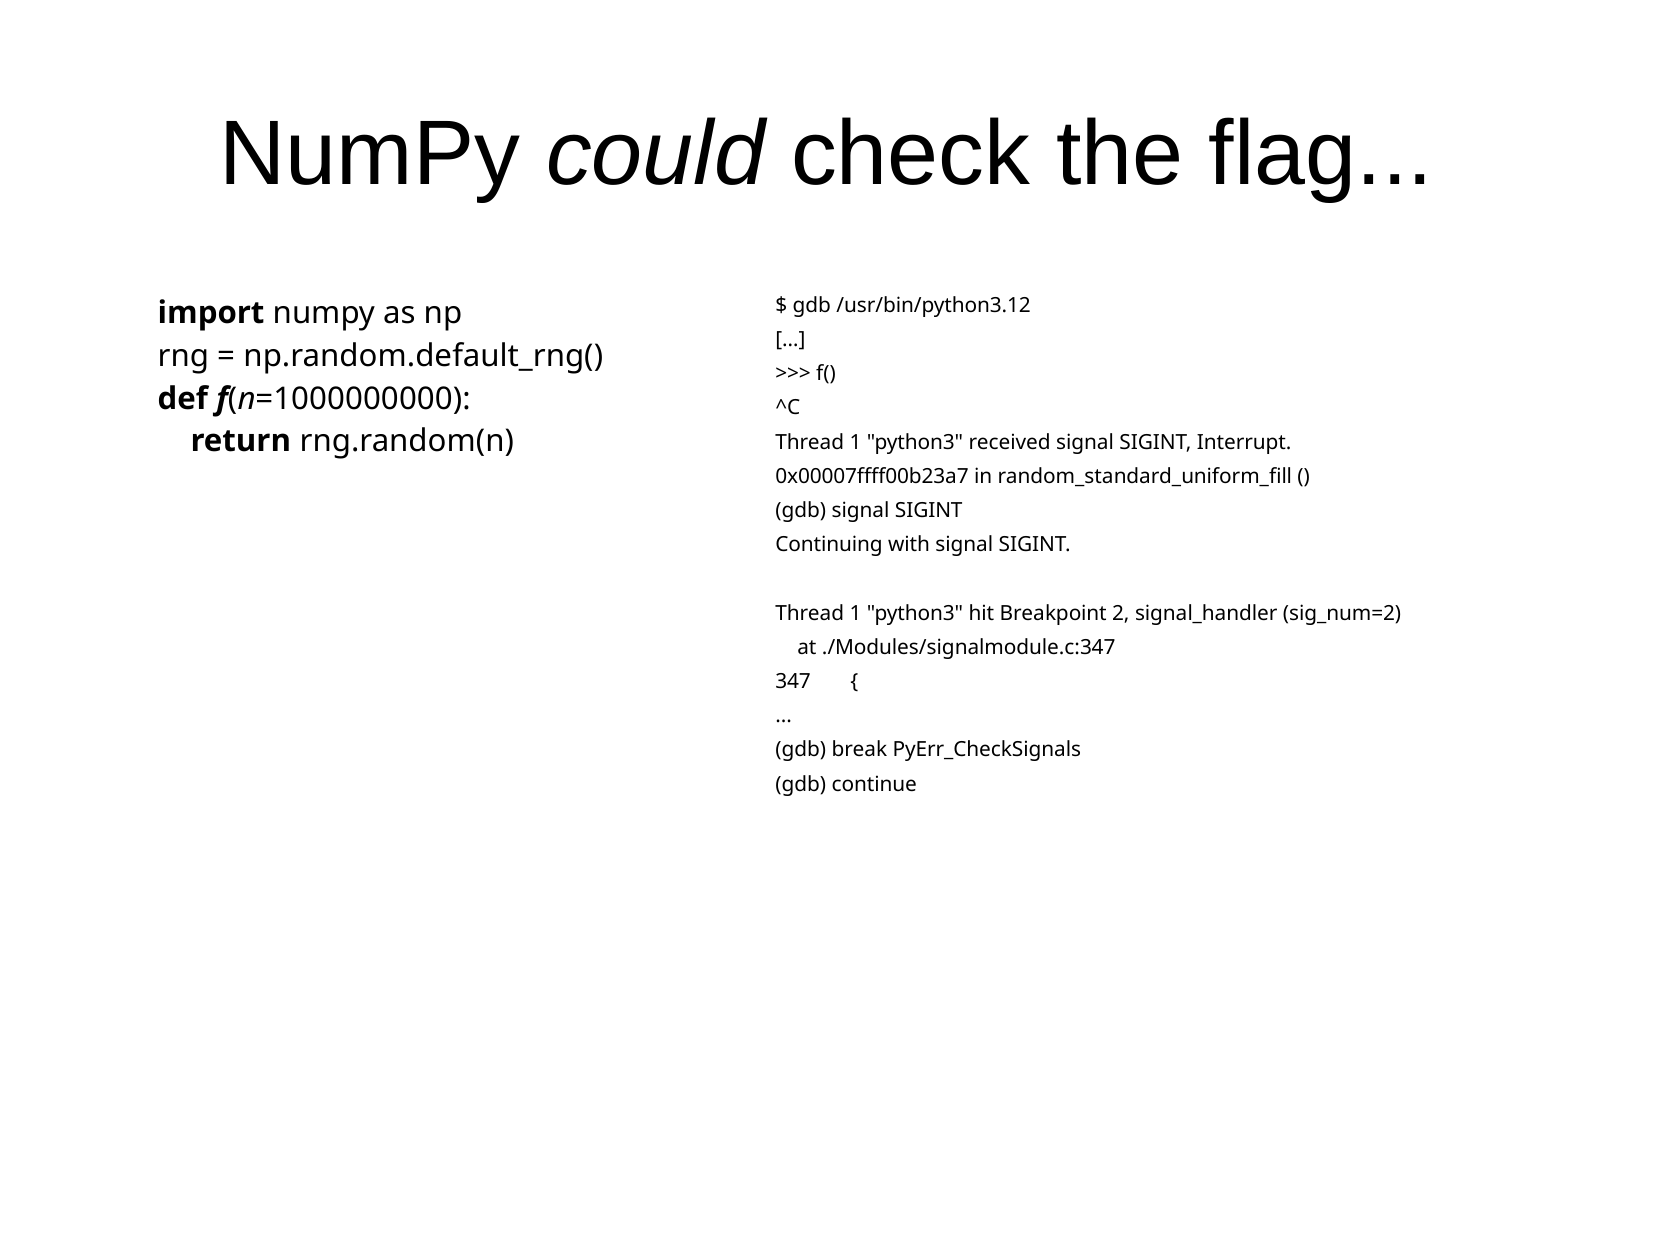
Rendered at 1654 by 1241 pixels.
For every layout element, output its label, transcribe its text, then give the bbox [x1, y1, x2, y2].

title NumPy could check the flag... [82, 49, 1571, 257]
list import numpy as np rng = np.random.default_rng() def f(n=1000000000): return rng.random(n) [82, 290, 775, 1201]
list $ gdb /usr/bin/python3.12 […] >>> f() ^C Thread 1 "python3" received signal SIGINT, Interrupt. 0x00007ffff00b23a7 in random_standard_uniform_fill () (gdb) signal SIGINT Continuing with signal SIGINT. Thread 1 "python3" hit Breakpoint 2, signal_handler (sig_num=2) at ./Modules/signalmodule.c:347 347 { ... (gdb) break PyErr_CheckSignals (gdb) continue [775, 290, 1633, 1201]
